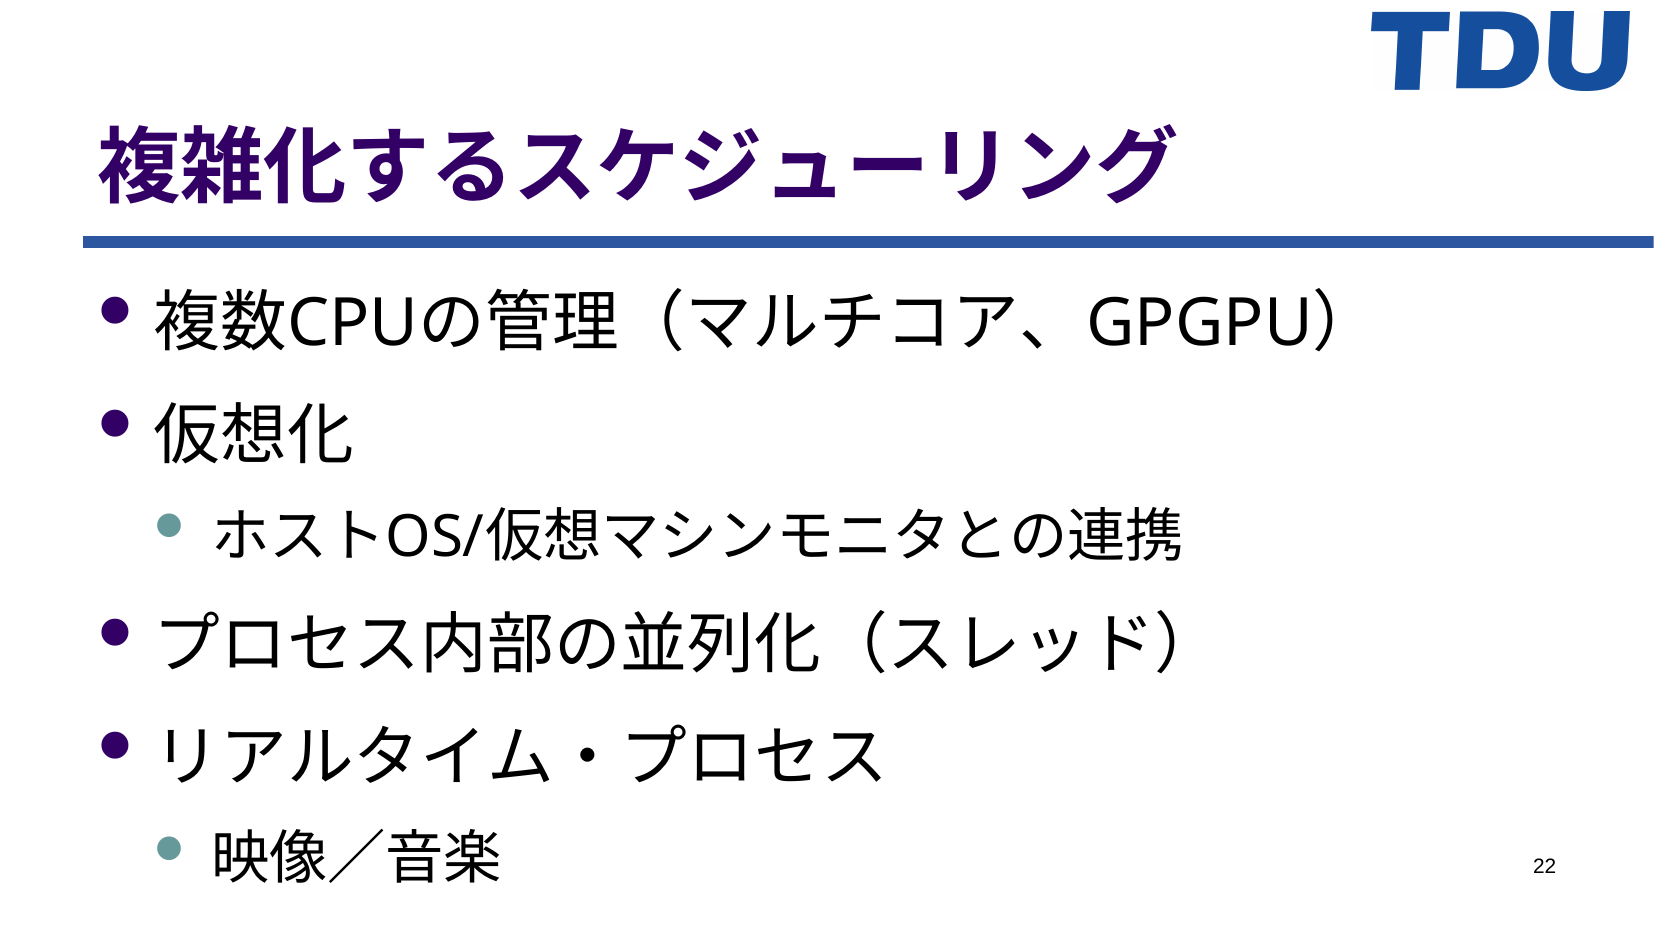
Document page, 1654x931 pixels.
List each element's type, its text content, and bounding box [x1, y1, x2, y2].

title 複雑化するスケジューリング [82, 51, 1571, 228]
list 複数CPUの管理（マルチコア、GPGPU） 仮想化 ホストOS/仮想マシンモニタとの連携 プロセス内部の並列化（スレッド） リアルタイム・プロセス 映像／音楽 スケーラビリティ プロセス数爆発への対応 [82, 259, 1571, 923]
picture [1371, 11, 1630, 91]
